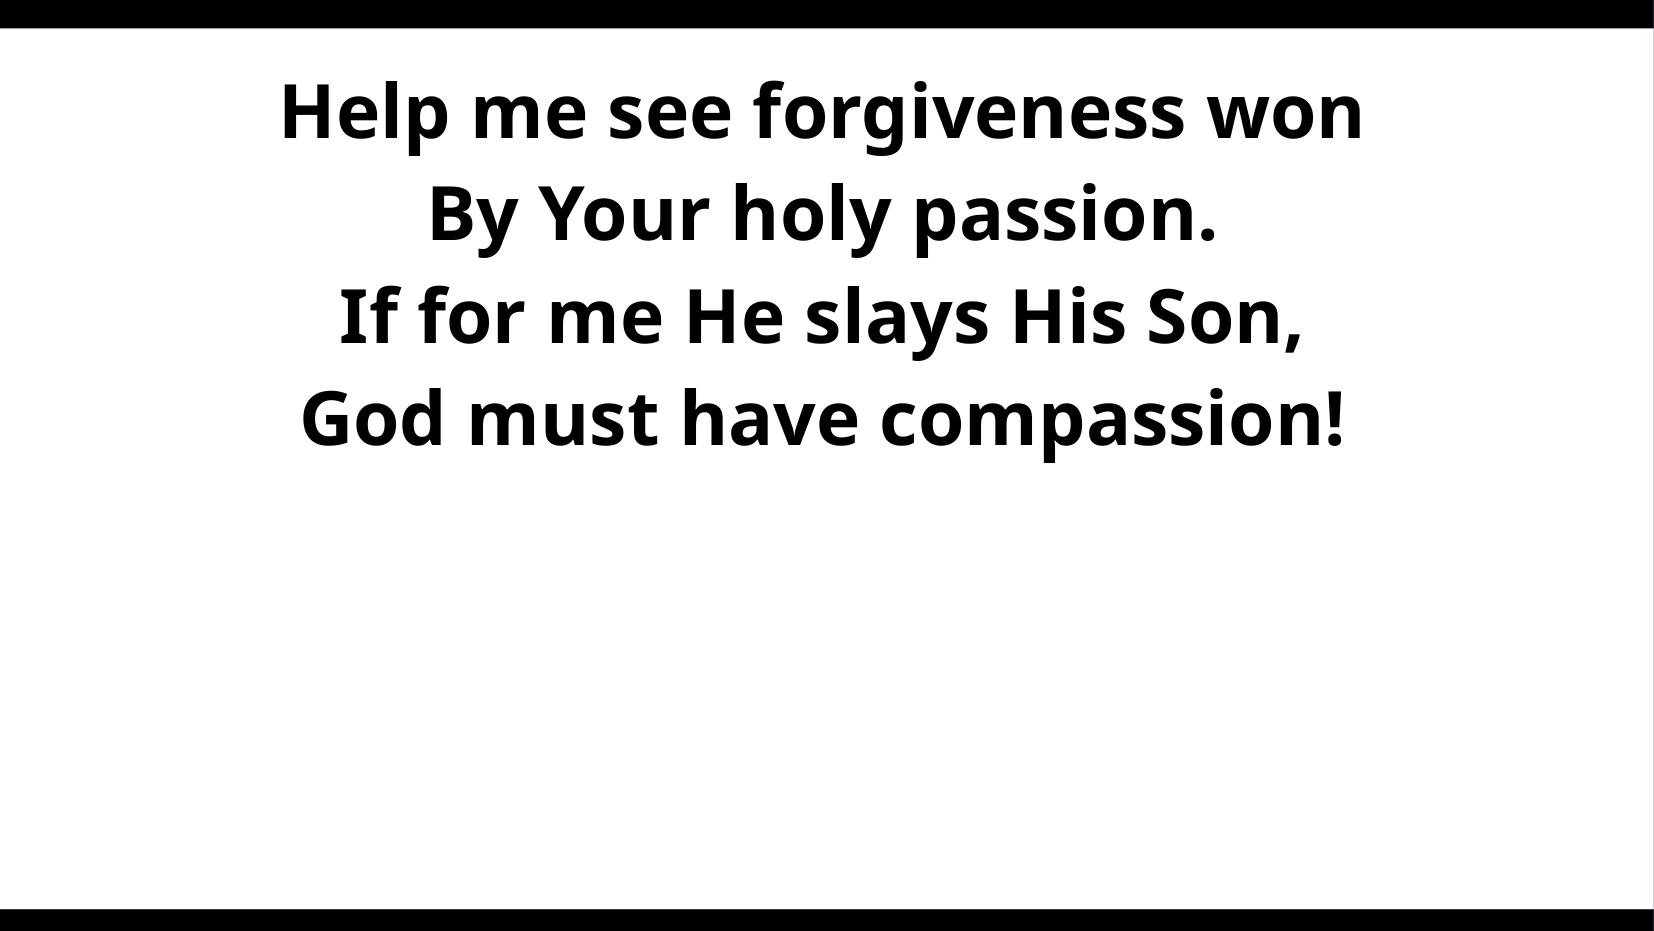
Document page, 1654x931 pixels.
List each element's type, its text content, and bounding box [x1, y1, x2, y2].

picture [0, 0, 1654, 931]
text_box Help me see forgiveness won By Your holy passion. If for me He slays His Son, God must have compassion! [90, 50, 1557, 466]
